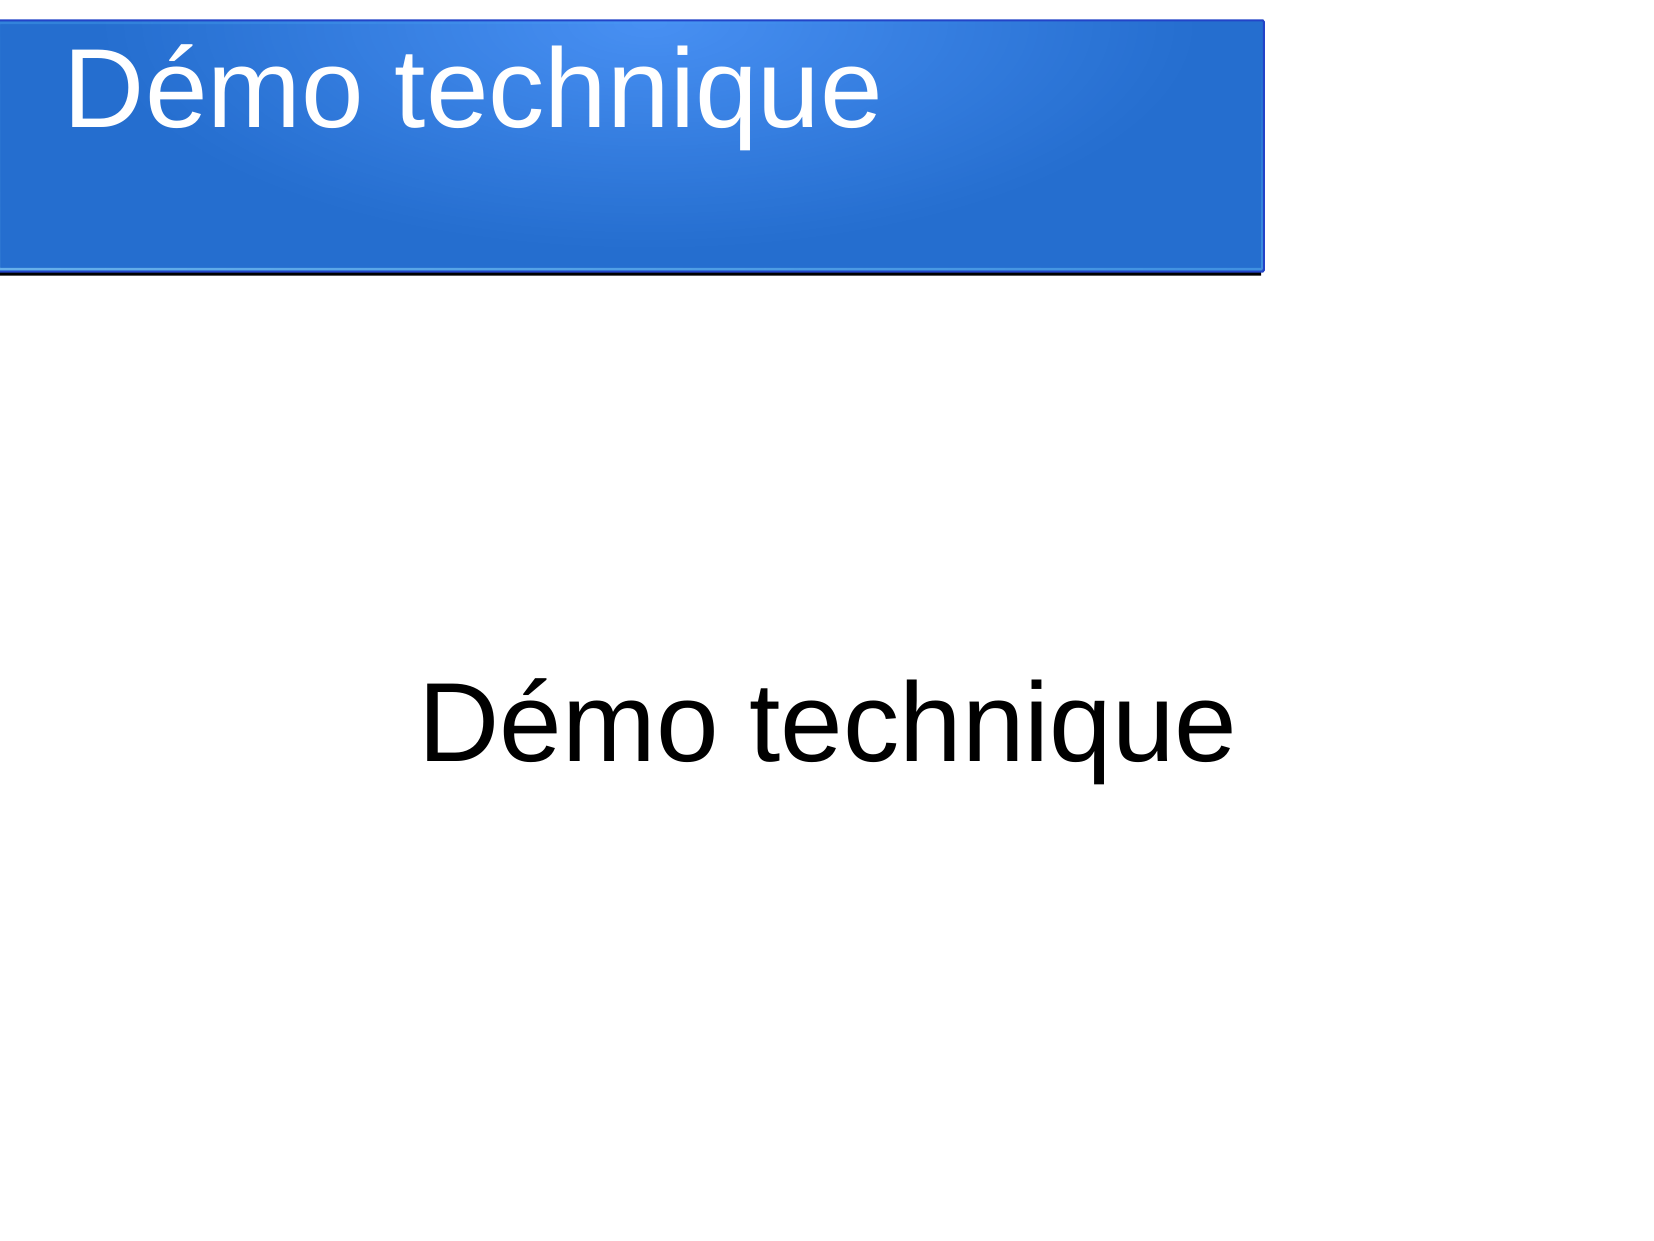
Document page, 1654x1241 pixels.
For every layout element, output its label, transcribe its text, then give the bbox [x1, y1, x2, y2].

subtitle Démo technique [80, 362, 1536, 1083]
title Démo technique [23, 25, 1335, 277]
